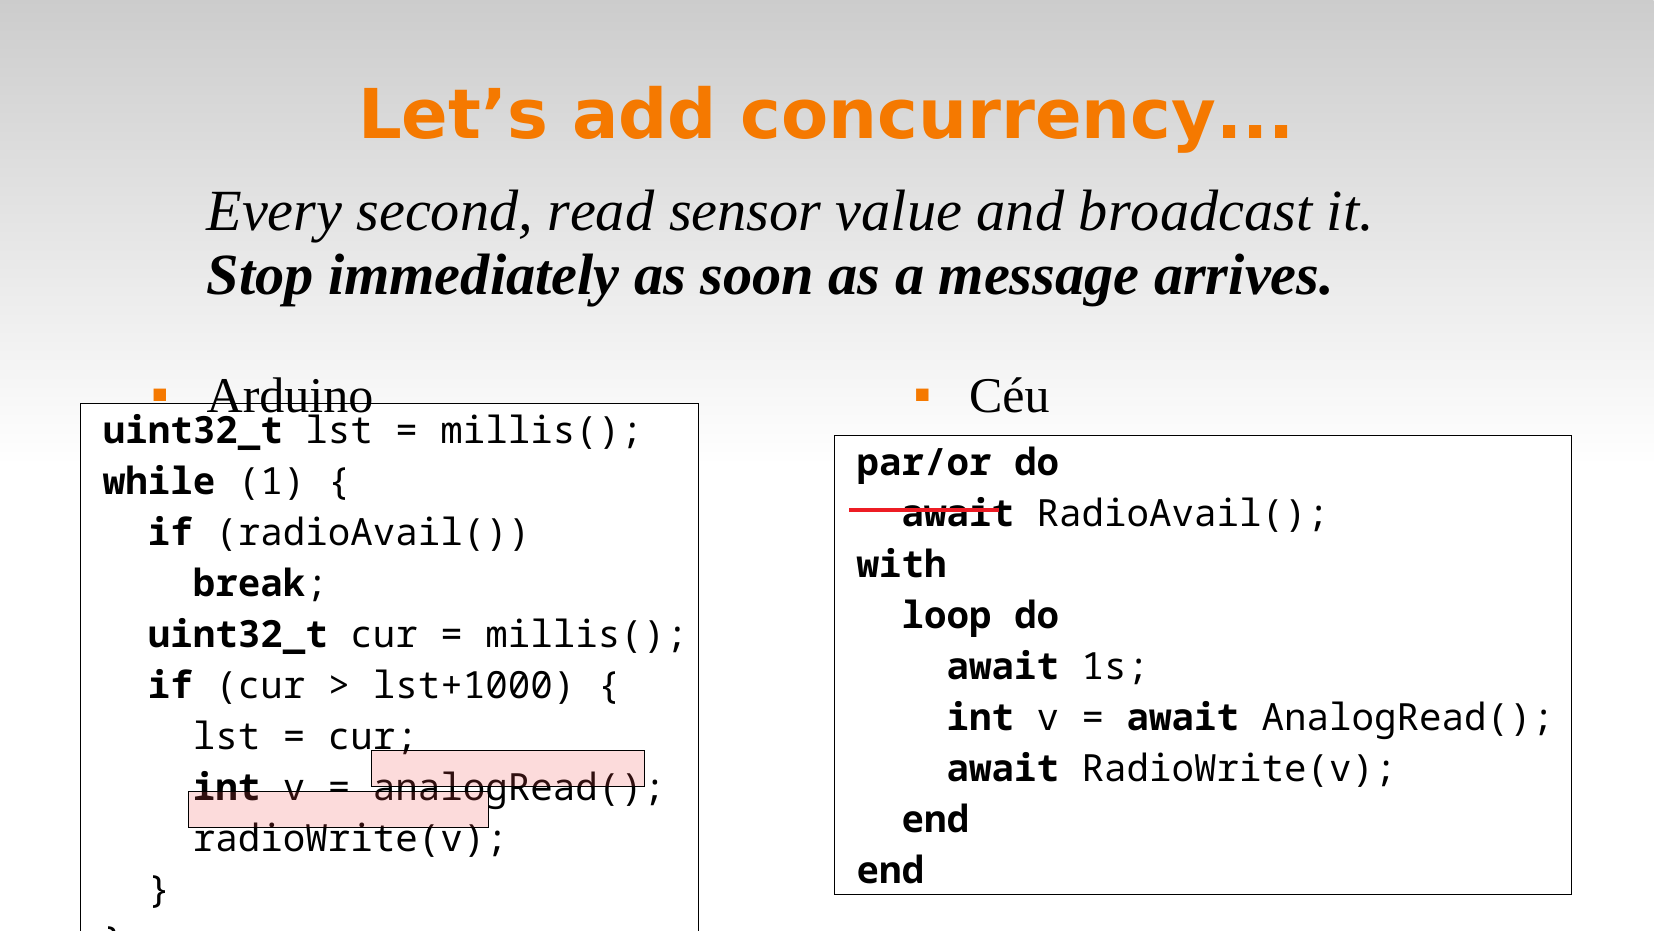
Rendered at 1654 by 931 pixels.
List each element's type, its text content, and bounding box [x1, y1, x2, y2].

title Let’s add concurrency... [82, 37, 1571, 193]
text_box [371, 750, 645, 787]
list Arduino [82, 368, 809, 851]
text_box [188, 791, 489, 828]
text_box par/or do await RadioAvail(); with loop do await 1s; int v = await AnalogRead(); await RadioWrite(v); end end [834, 469, 1572, 862]
text_box uint32_t lst = millis(); while (1) { if (radioAvail()) break; uint32_t cur = millis(); if (cur > lst+1000) { lst = cur; int v = analogRead(); radioWrite(v); } } [80, 444, 699, 924]
list Every second, read sensor value and broadcast it. Stop immediately as soon as a message arrives. [82, 177, 1538, 338]
list Céu [845, 368, 1572, 840]
